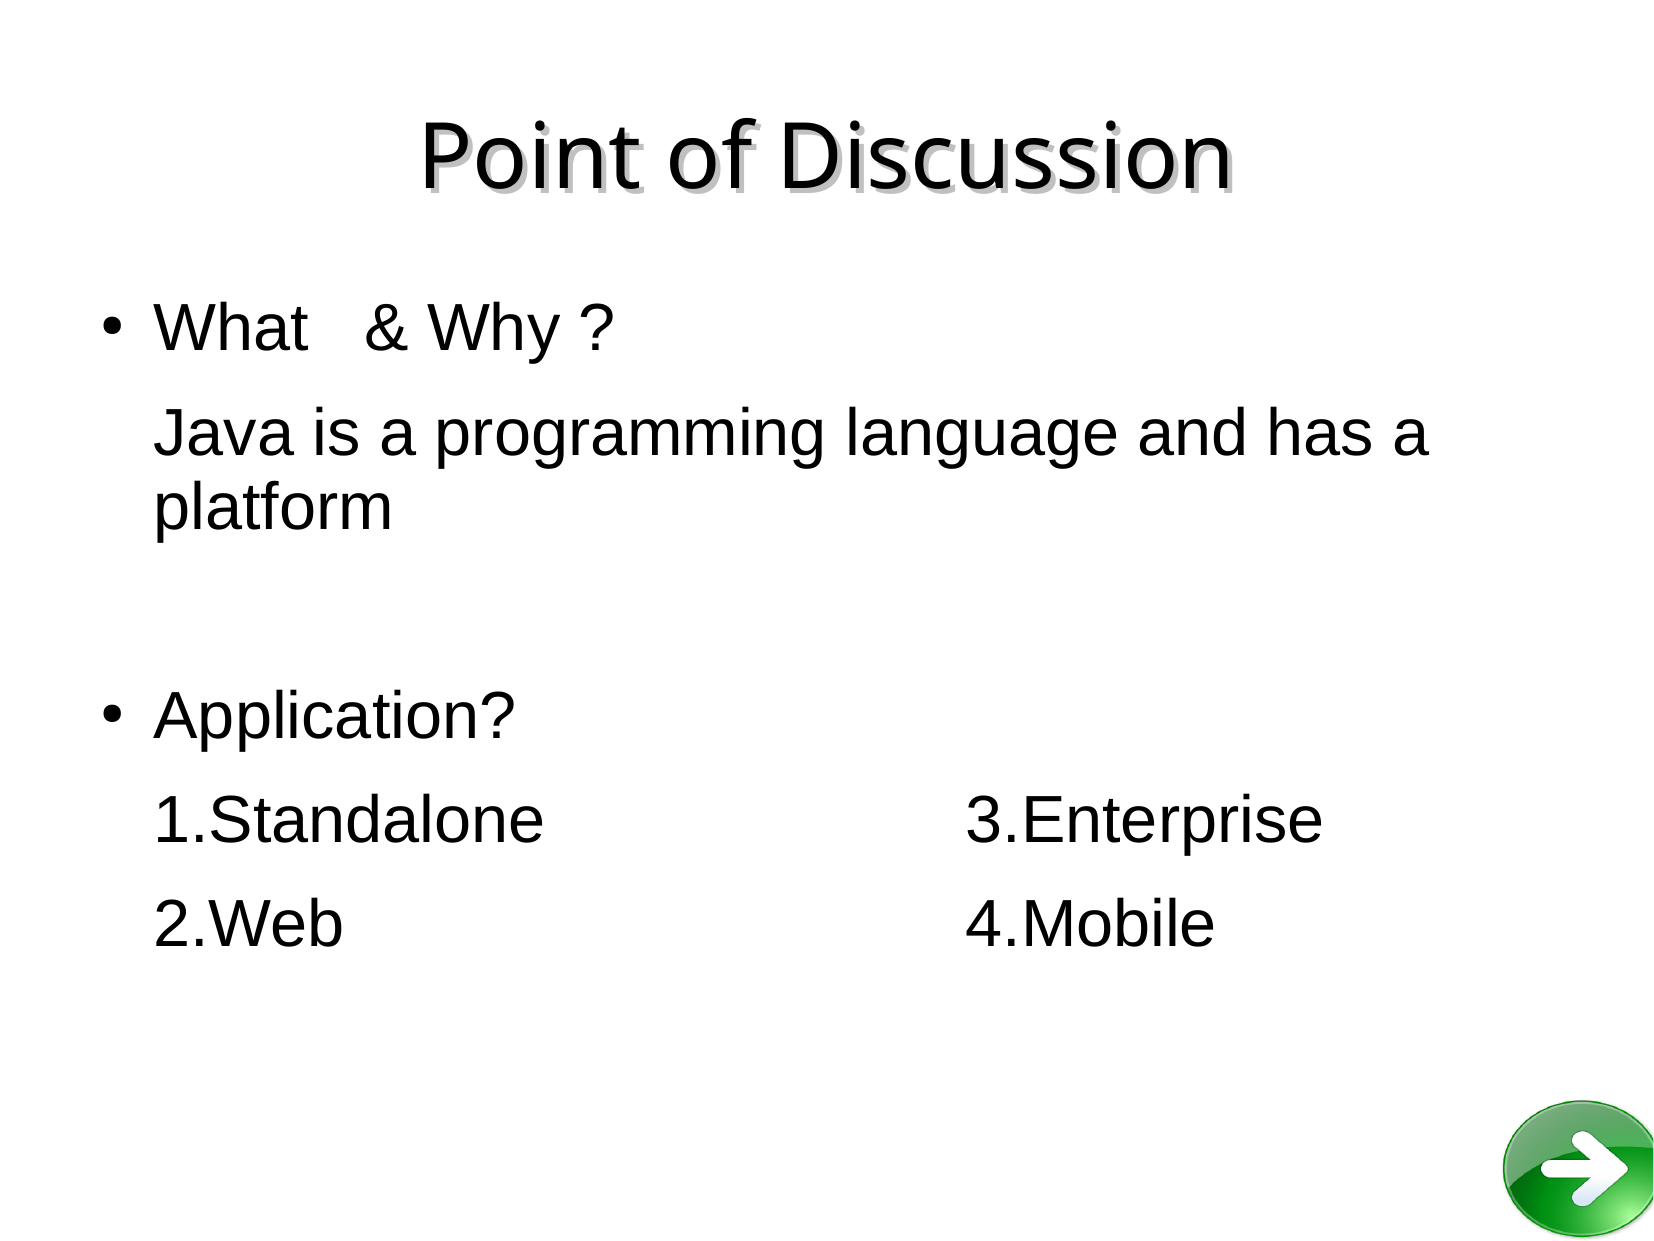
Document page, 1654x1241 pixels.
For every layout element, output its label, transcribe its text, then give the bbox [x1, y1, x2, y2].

list What & Why ? Java is a programming language and has a platform Application? 1.Standalone 3.Enterprise 2.Web 4.Mobile [82, 290, 1571, 1010]
title Point of Discussion [82, 49, 1571, 257]
picture [1500, 1098, 1654, 1241]
